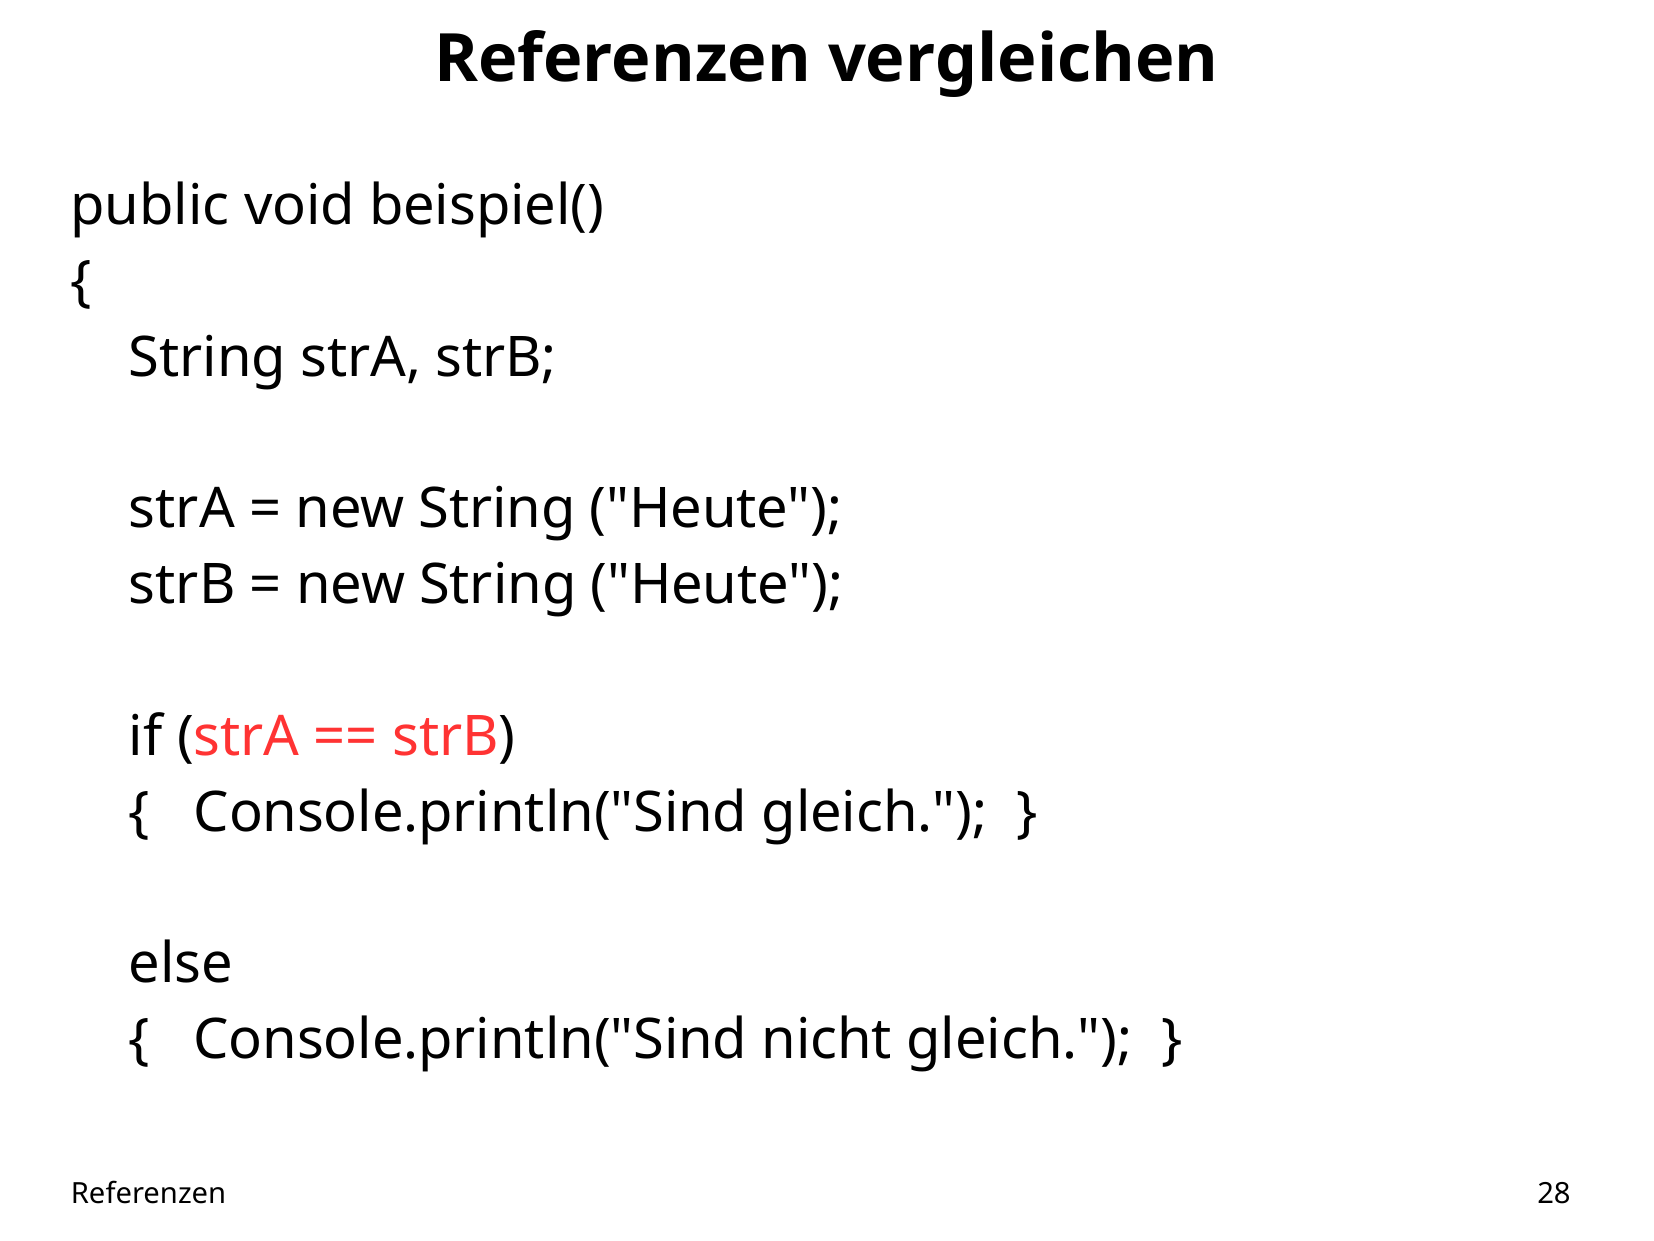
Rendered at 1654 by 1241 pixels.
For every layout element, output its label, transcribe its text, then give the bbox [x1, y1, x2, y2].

list public void beispiel() { String strA, strB; strA = new String ("Heute"); strB = new String ("Heute"); if (strA == strB) { Console.println("Sind gleich."); } else { Console.println("Sind nicht gleich."); } [70, 165, 1560, 1158]
title Referenzen vergleichen [0, 5, 1654, 107]
